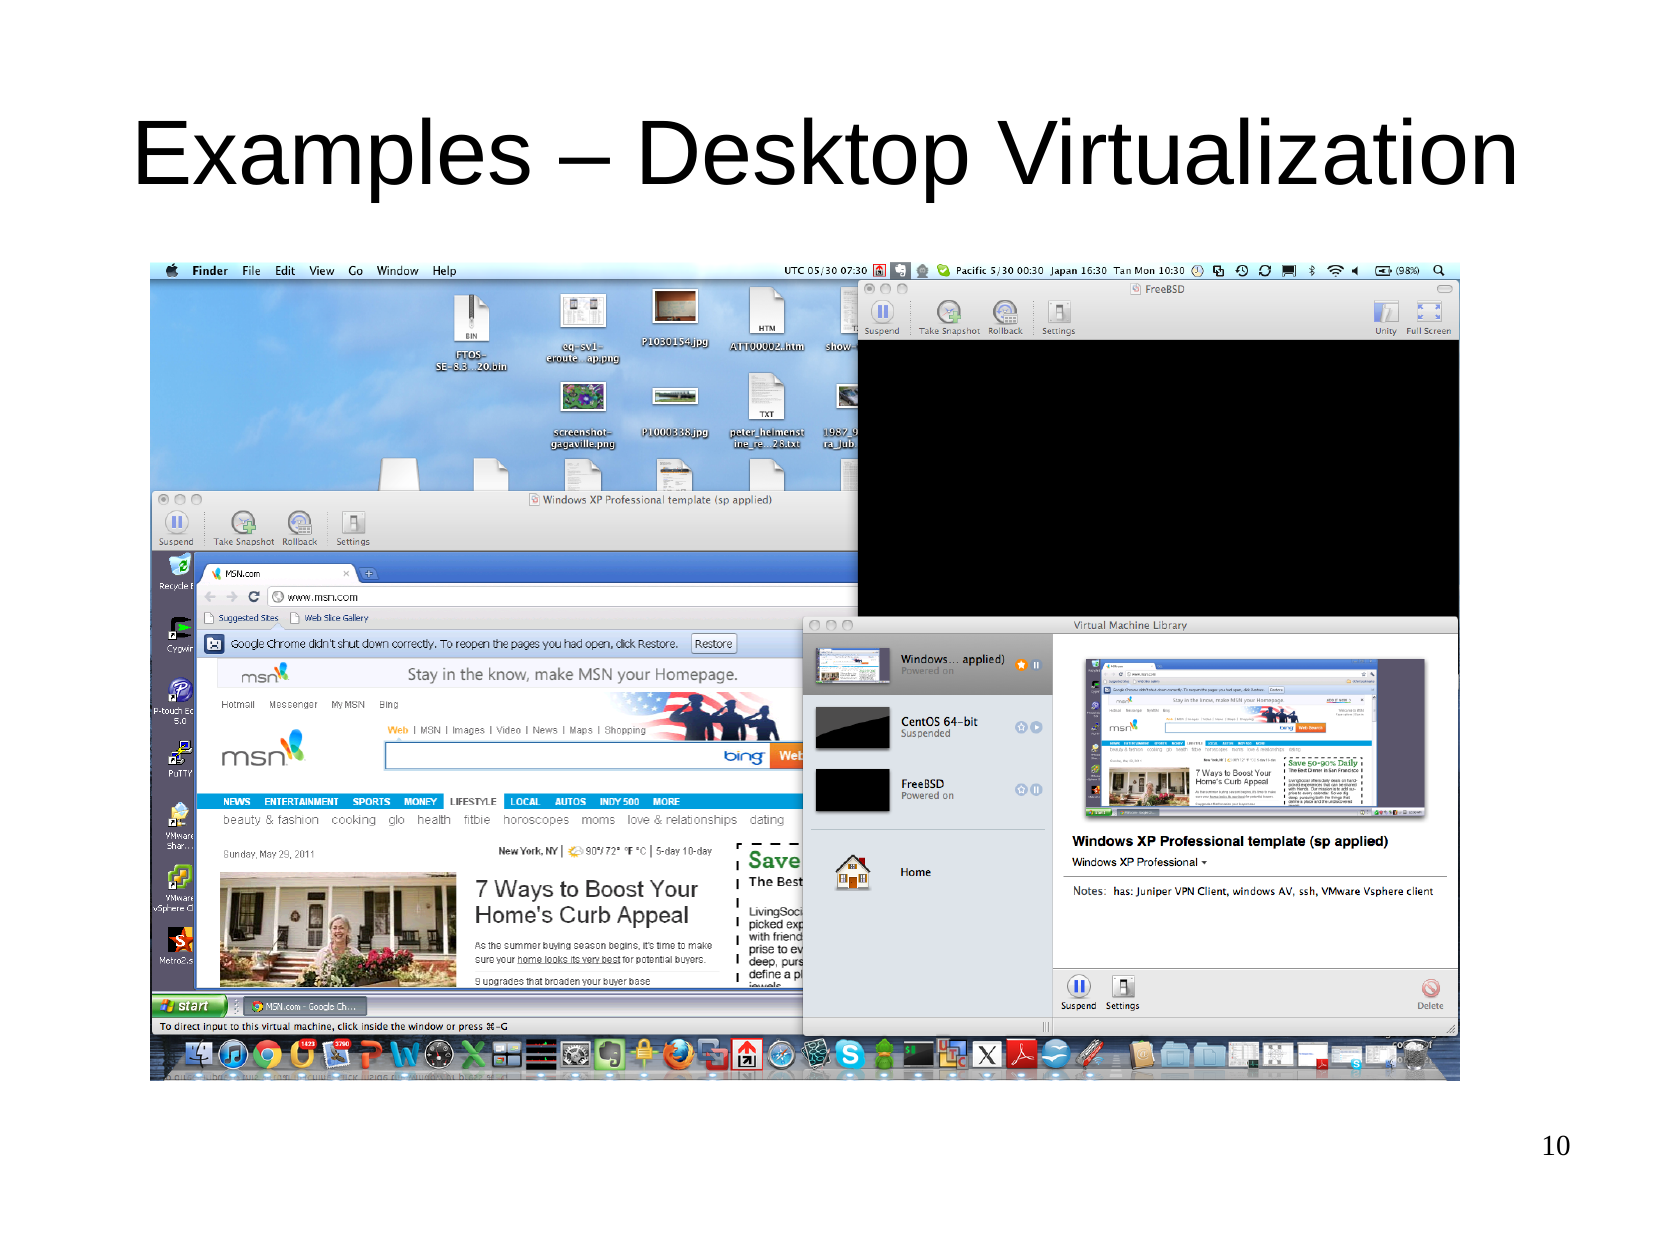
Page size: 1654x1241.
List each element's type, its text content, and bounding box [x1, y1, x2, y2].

title Examples – Desktop Virtualization [82, 49, 1571, 257]
picture [150, 262, 1460, 1081]
